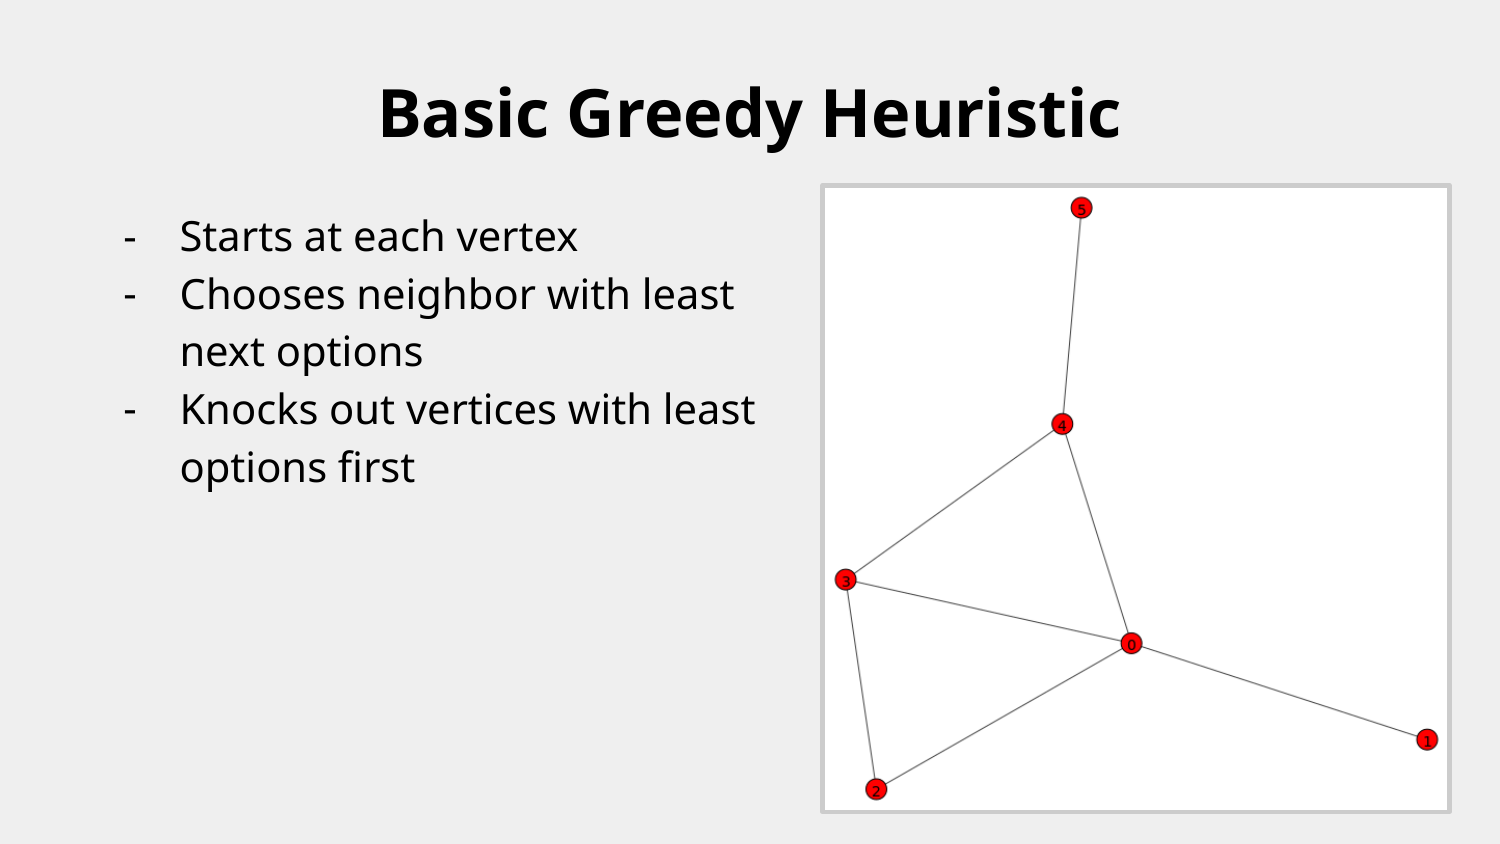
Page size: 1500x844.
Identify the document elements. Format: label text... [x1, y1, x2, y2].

title Basic Greedy Heuristic [343, 56, 1157, 151]
list Starts at each vertex Chooses neighbor with least next options Knocks out vertices with least options first [89, 187, 788, 526]
picture [825, 187, 1448, 810]
